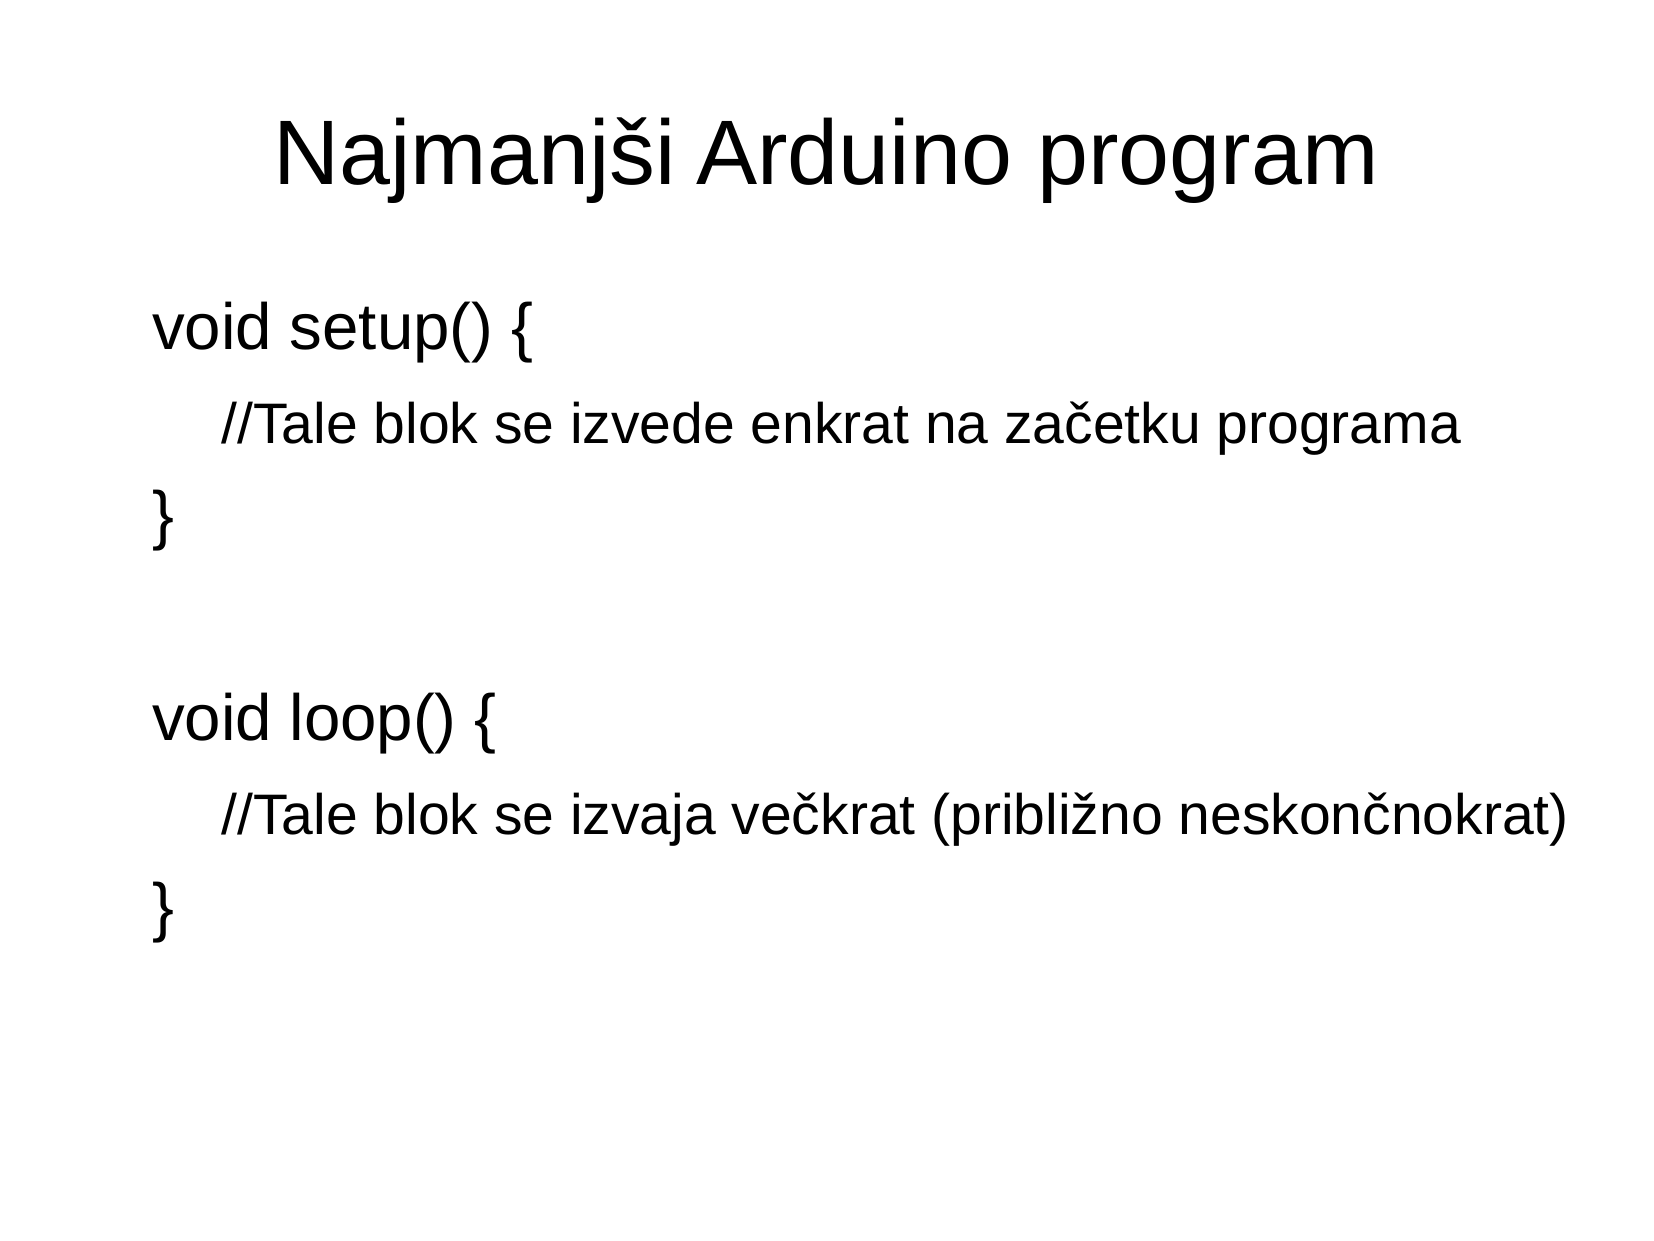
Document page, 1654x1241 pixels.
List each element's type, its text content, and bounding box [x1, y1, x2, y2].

title Najmanjši Arduino program [82, 49, 1571, 257]
list void setup() { //Tale blok se izvede enkrat na začetku programa } void loop() { //Tale blok se izvaja večkrat (približno neskončnokrat) } [82, 290, 1571, 1010]
